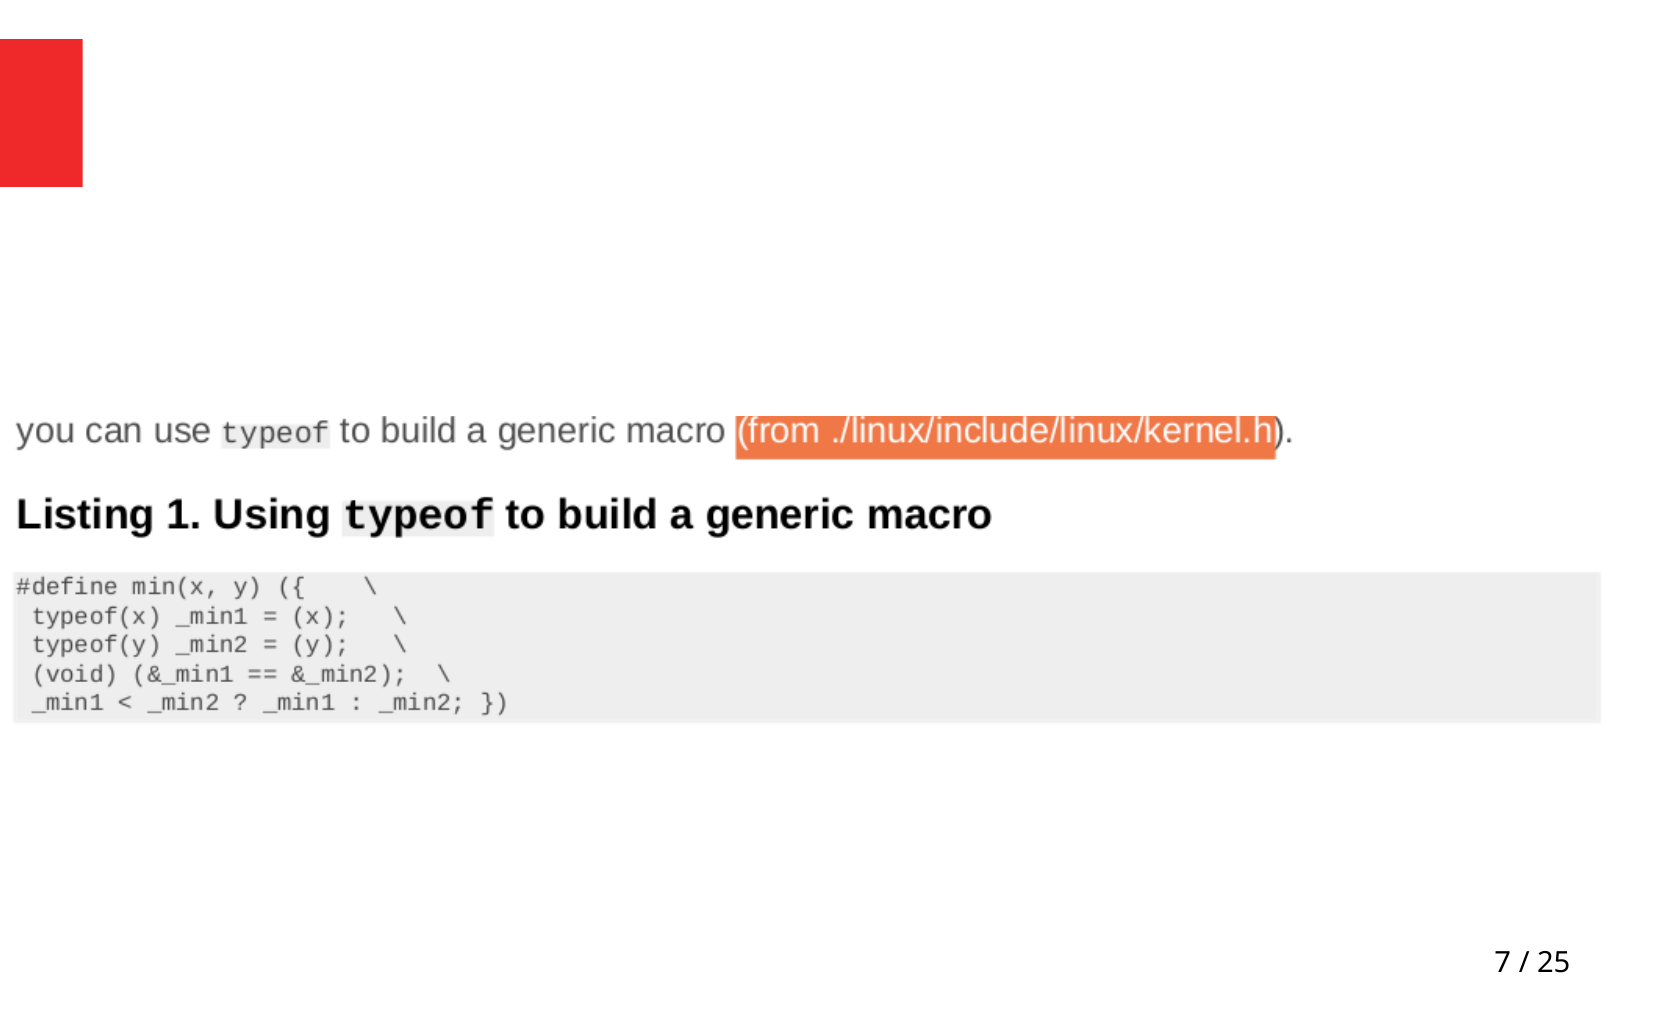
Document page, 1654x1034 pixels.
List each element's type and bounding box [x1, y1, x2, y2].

picture [10, 416, 1622, 755]
